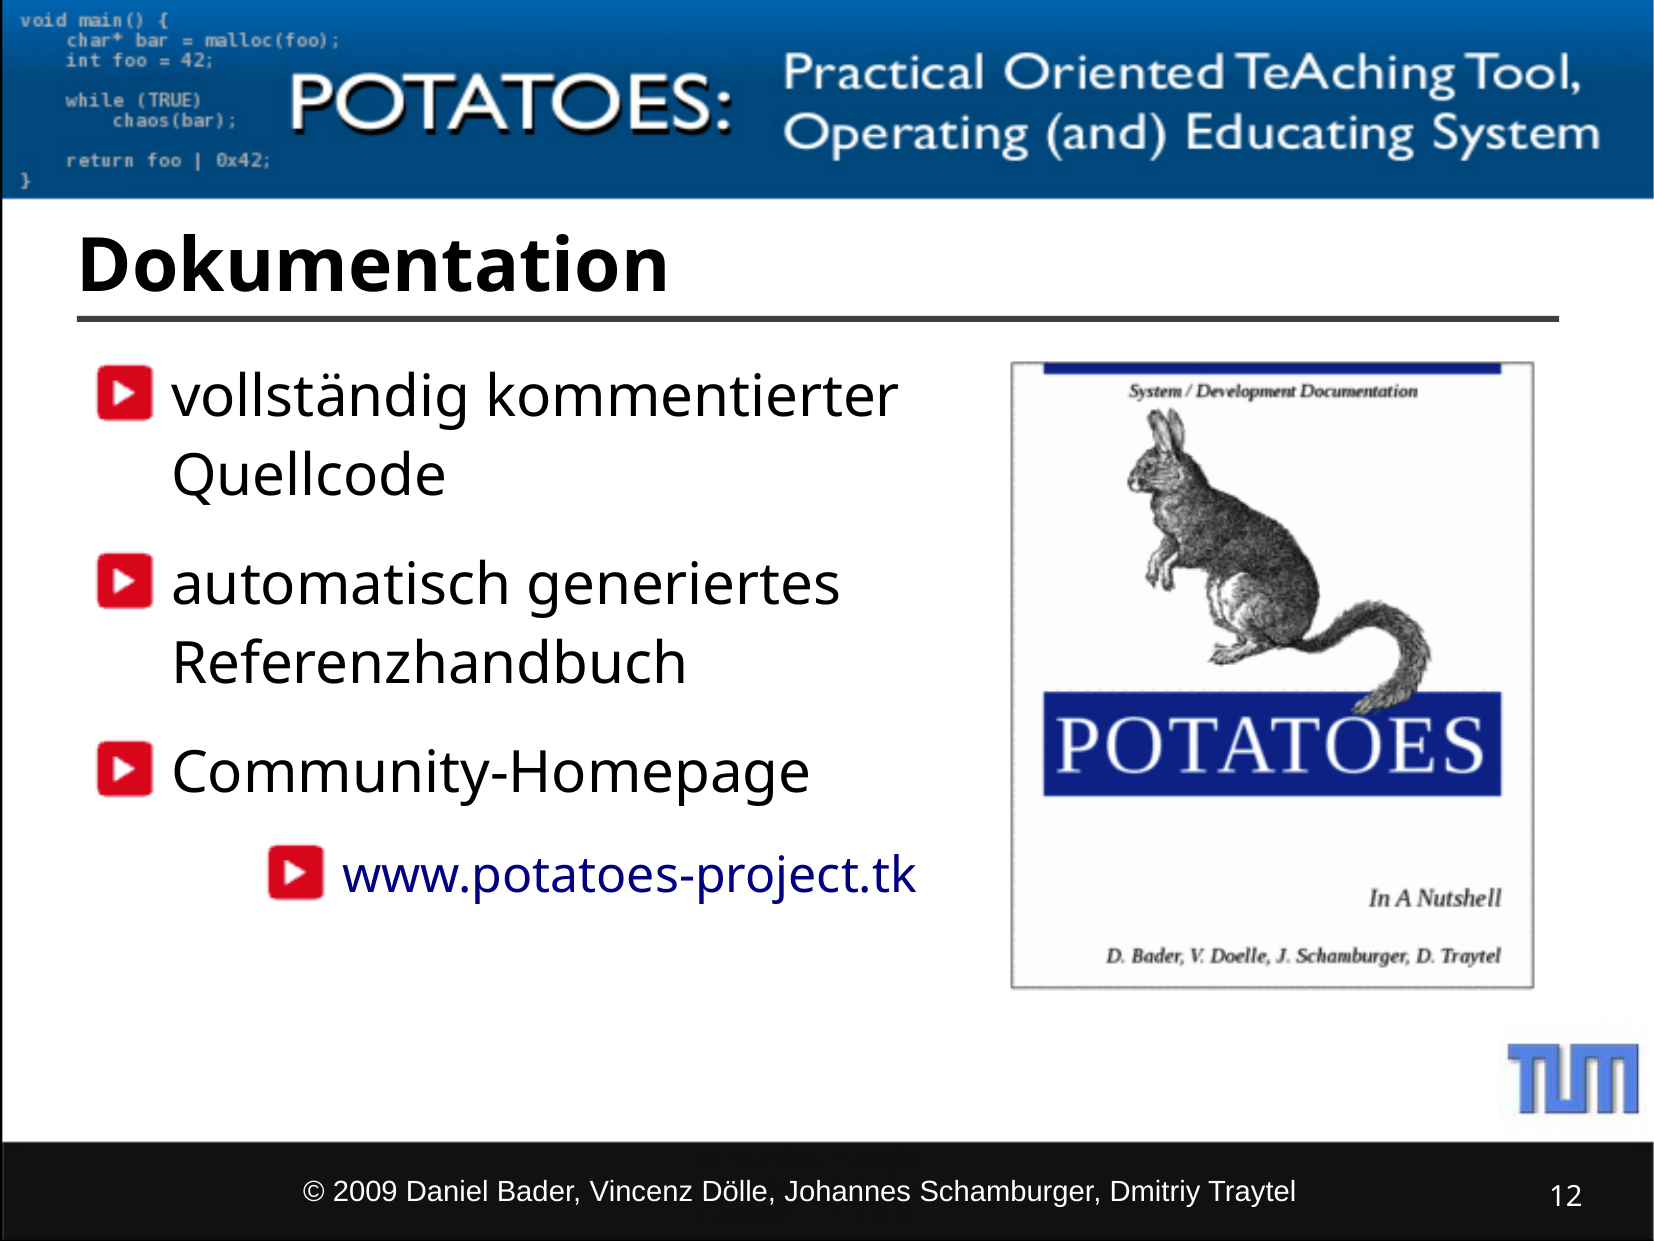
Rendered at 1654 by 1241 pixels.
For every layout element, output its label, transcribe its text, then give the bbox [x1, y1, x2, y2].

list vollständig kommentierter Quellcode automatisch generiertes Referenzhandbuch Community-Homepage www.potatoes-project.tk [76, 354, 975, 1149]
title Dokumentation [76, 219, 1565, 307]
picture [0, 0, 1654, 1241]
